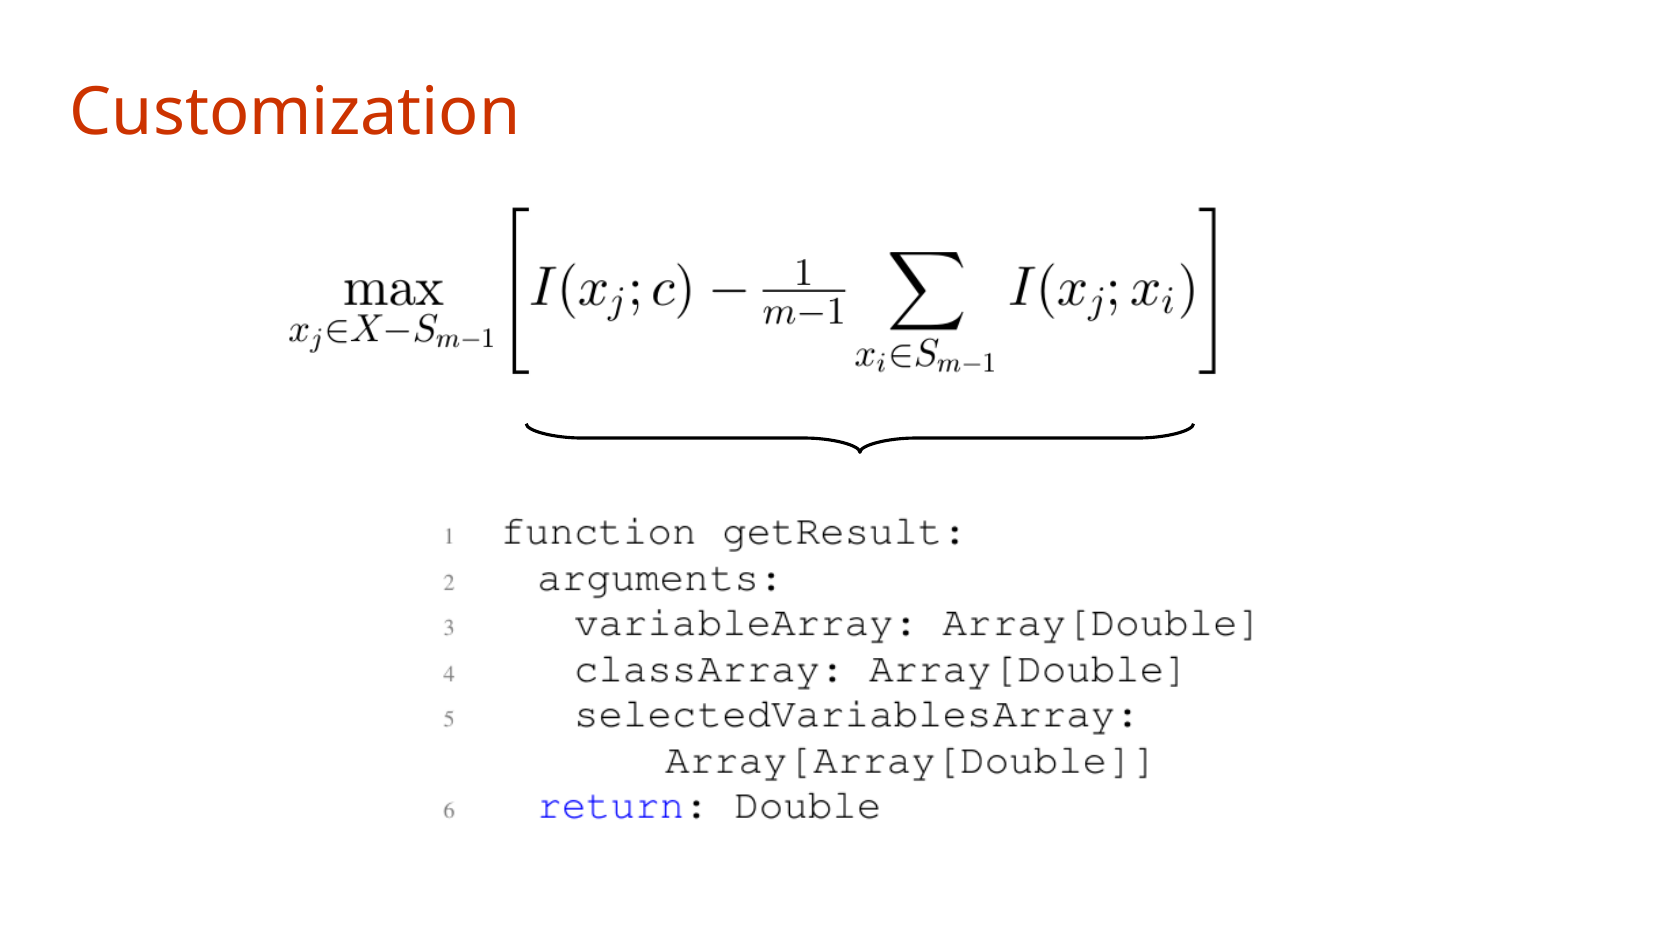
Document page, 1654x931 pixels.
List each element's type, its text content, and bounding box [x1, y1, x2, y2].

text_box Customization [54, 55, 833, 153]
picture [415, 507, 1303, 837]
picture [279, 203, 1223, 381]
